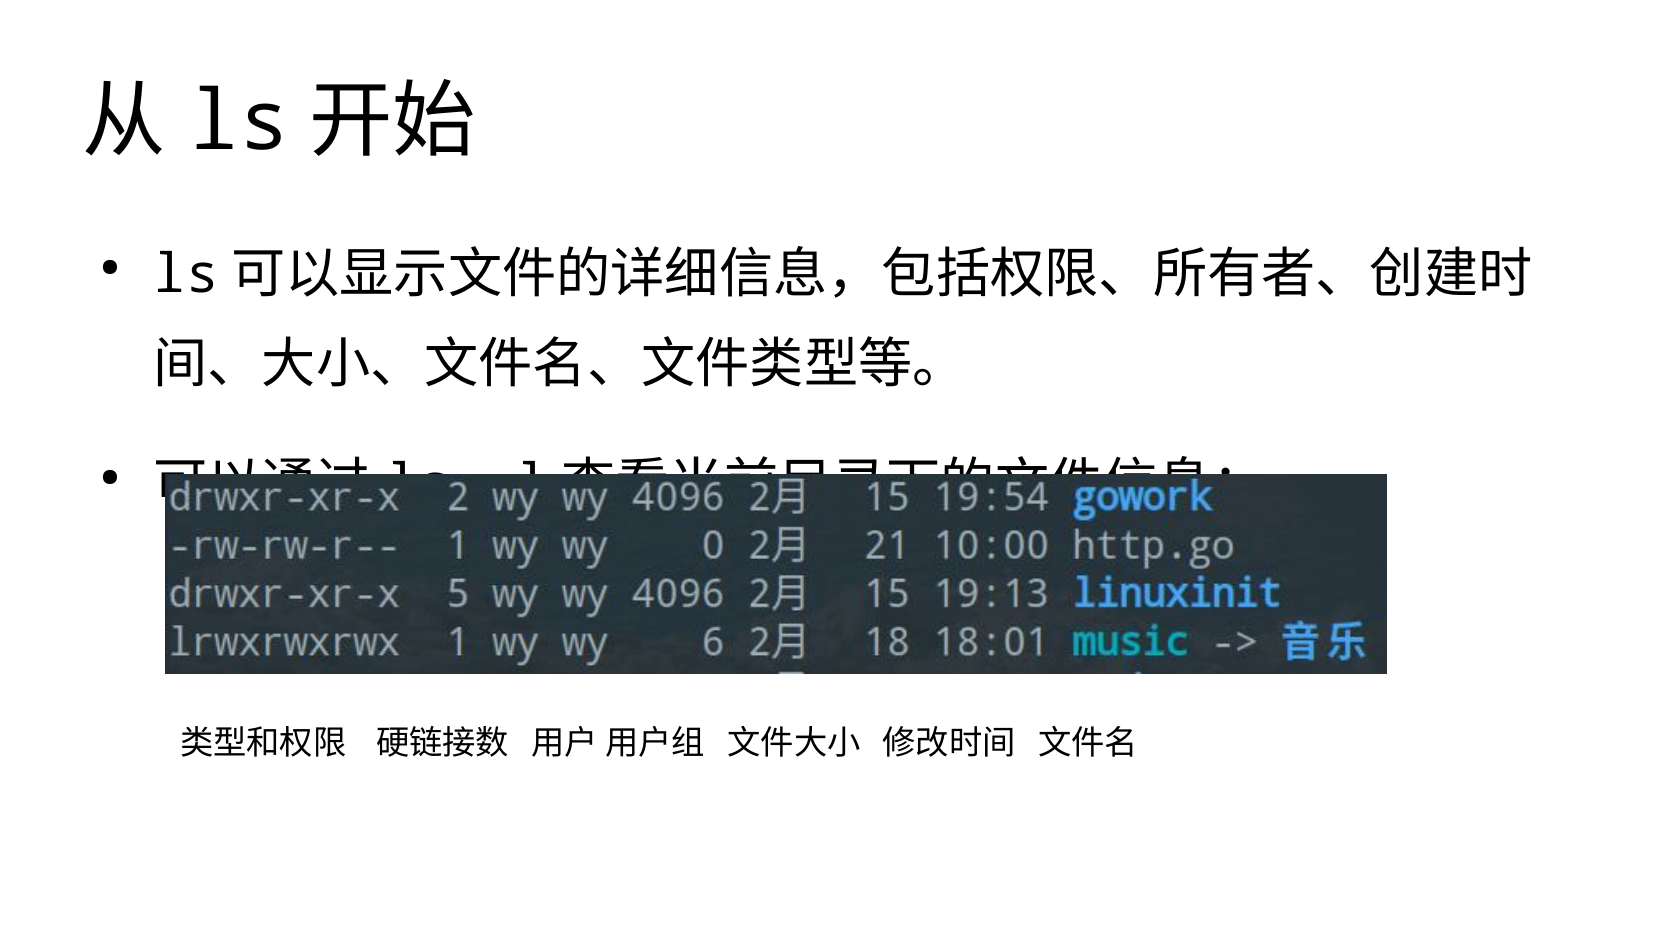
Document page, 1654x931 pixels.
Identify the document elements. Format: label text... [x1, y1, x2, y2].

list ls可以显示文件的详细信息，包括权限、所有者、创建时间、大小、文件名、文件类型等。 可以通过ls -l查看当前目录下的文件信息： [82, 217, 1571, 758]
title 从ls开始 [82, 37, 1571, 189]
text_box 类型和权限 硬链接数 用户 用户组 文件大小 修改时间 文件名 [165, 708, 1430, 772]
picture [165, 474, 1387, 674]
